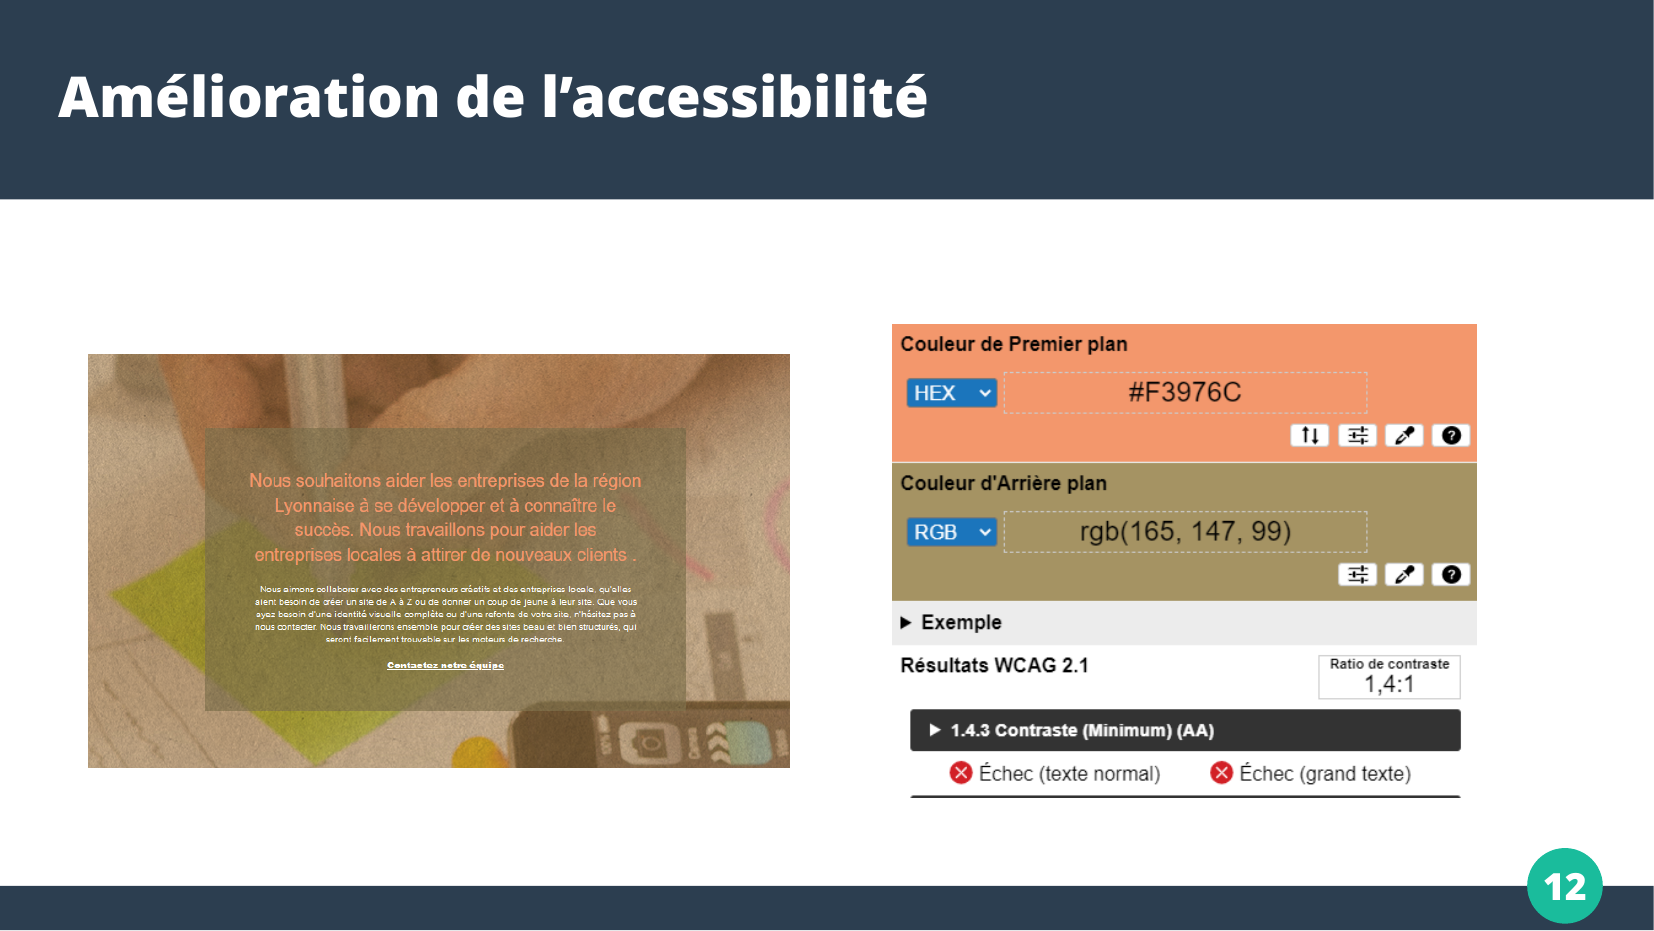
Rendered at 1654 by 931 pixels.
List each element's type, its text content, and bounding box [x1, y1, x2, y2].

picture [88, 354, 790, 768]
picture [892, 324, 1477, 798]
title Amélioration de l’accessibilité [59, 37, 1595, 155]
